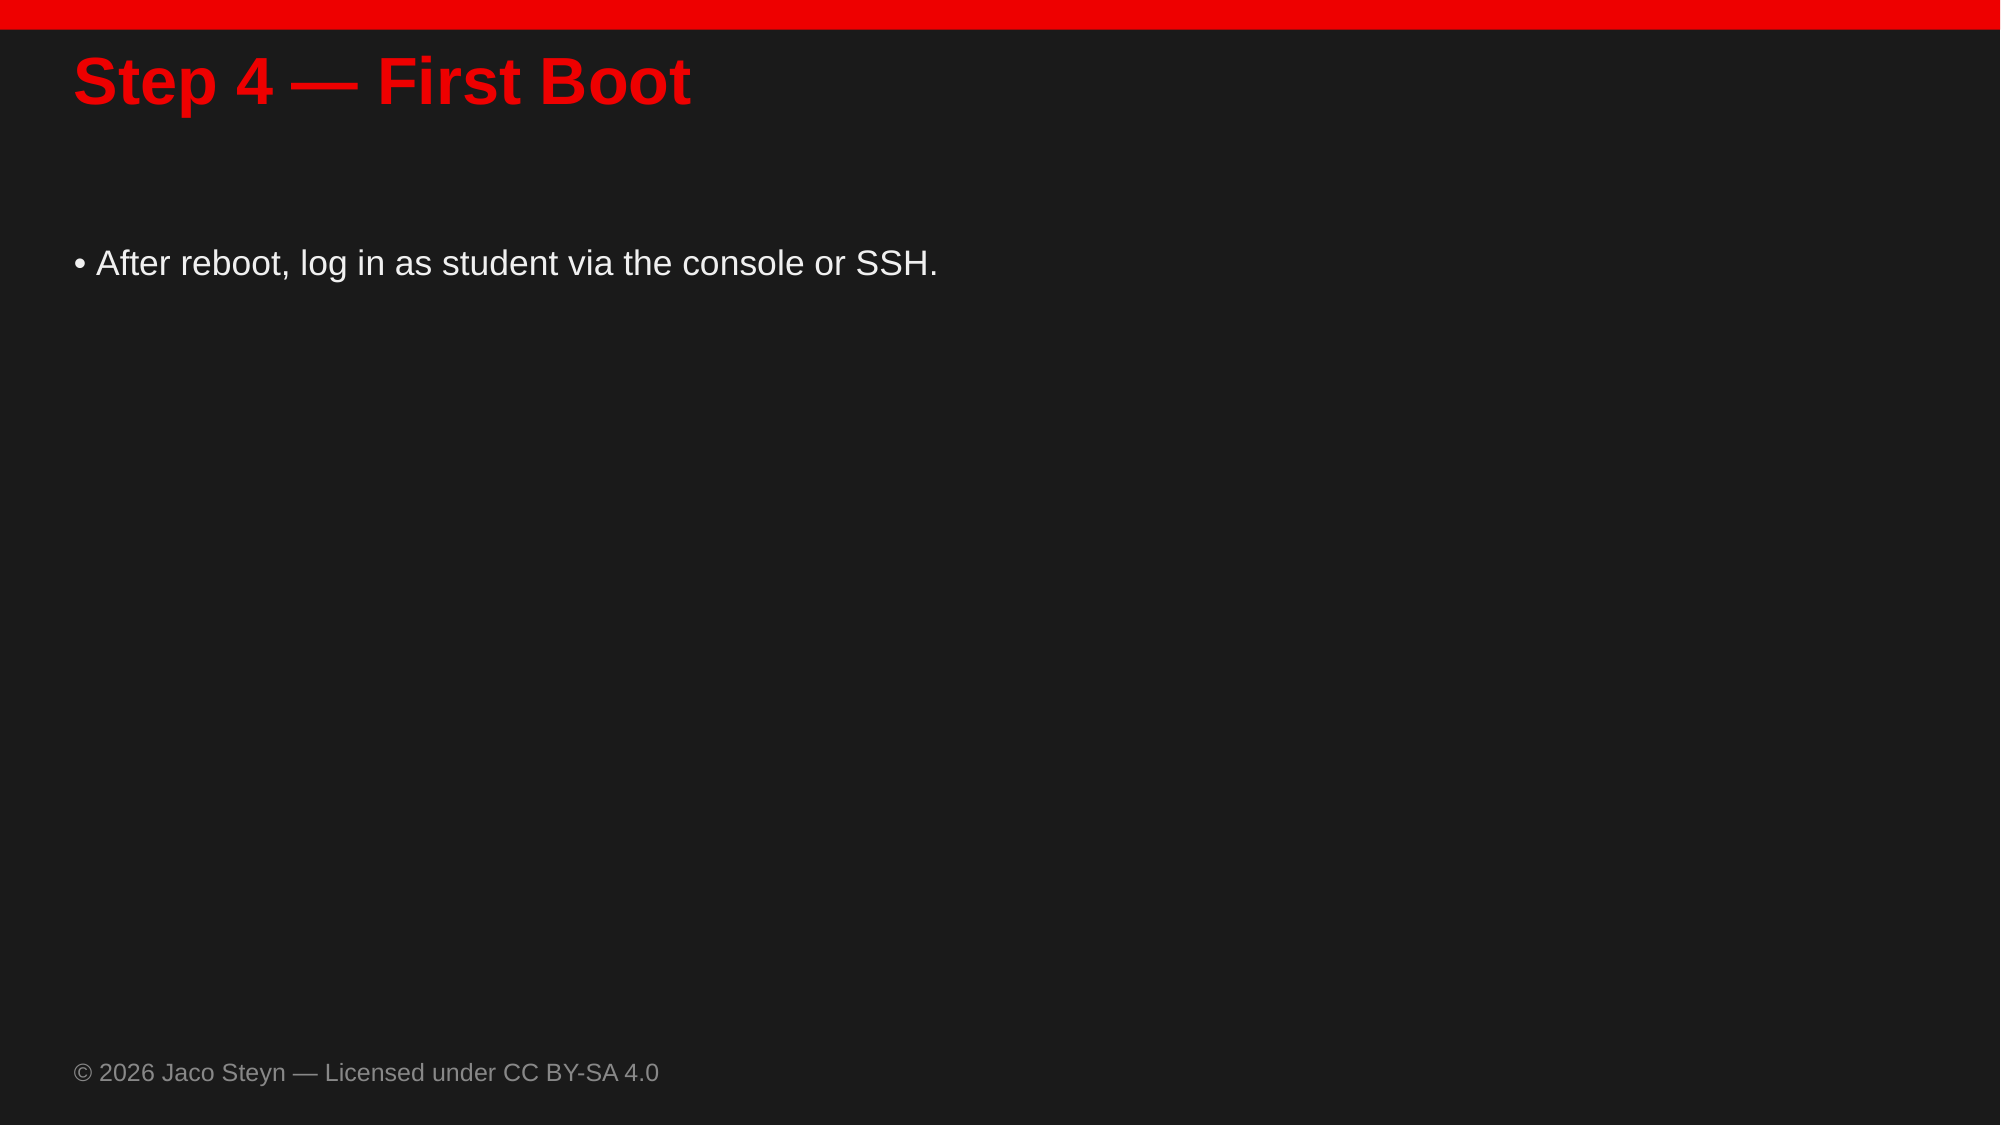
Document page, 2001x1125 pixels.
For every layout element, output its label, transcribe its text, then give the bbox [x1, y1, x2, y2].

text_box • After reboot, log in as student via the console or SSH. [59, 236, 1942, 1037]
text_box © 2026 Jaco Steyn — Licensed under CC BY-SA 4.0 [59, 1051, 1942, 1093]
text_box Step 4 — First Boot [59, 36, 1942, 208]
text_box [0, 0, 2001, 30]
